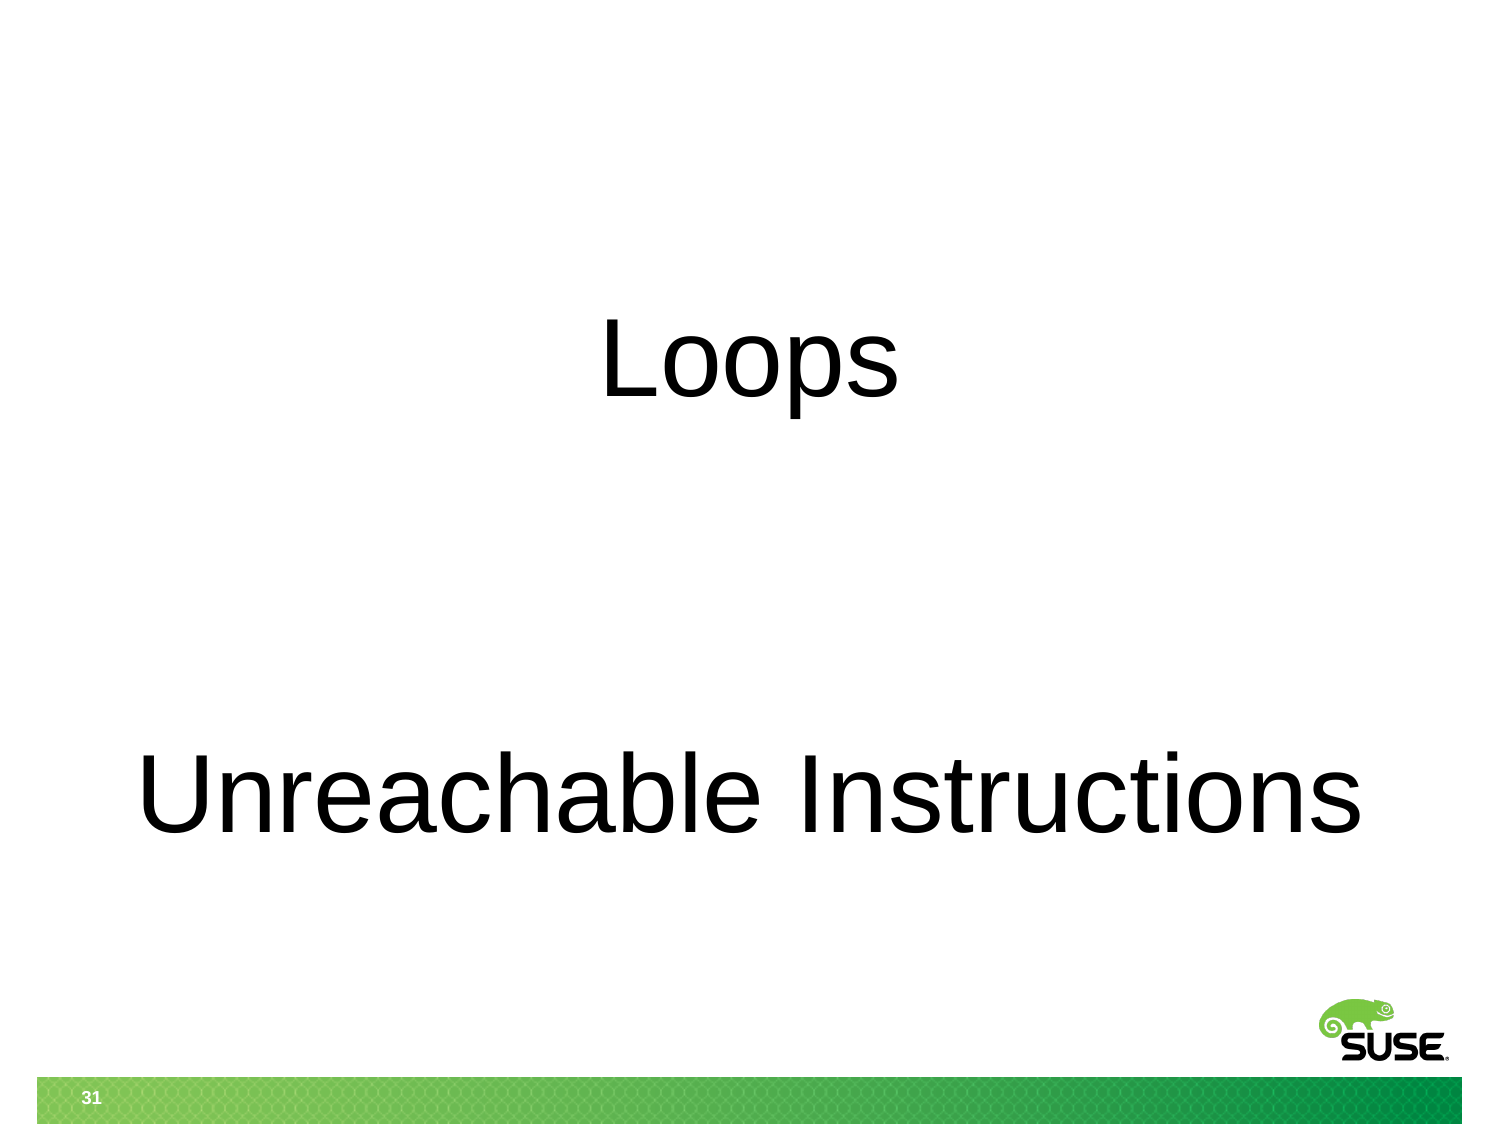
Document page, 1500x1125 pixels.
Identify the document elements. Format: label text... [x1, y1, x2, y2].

picture [37, 1077, 1462, 1124]
picture [1319, 999, 1449, 1061]
list Loops Unreachable Instructions [135, 149, 1372, 893]
